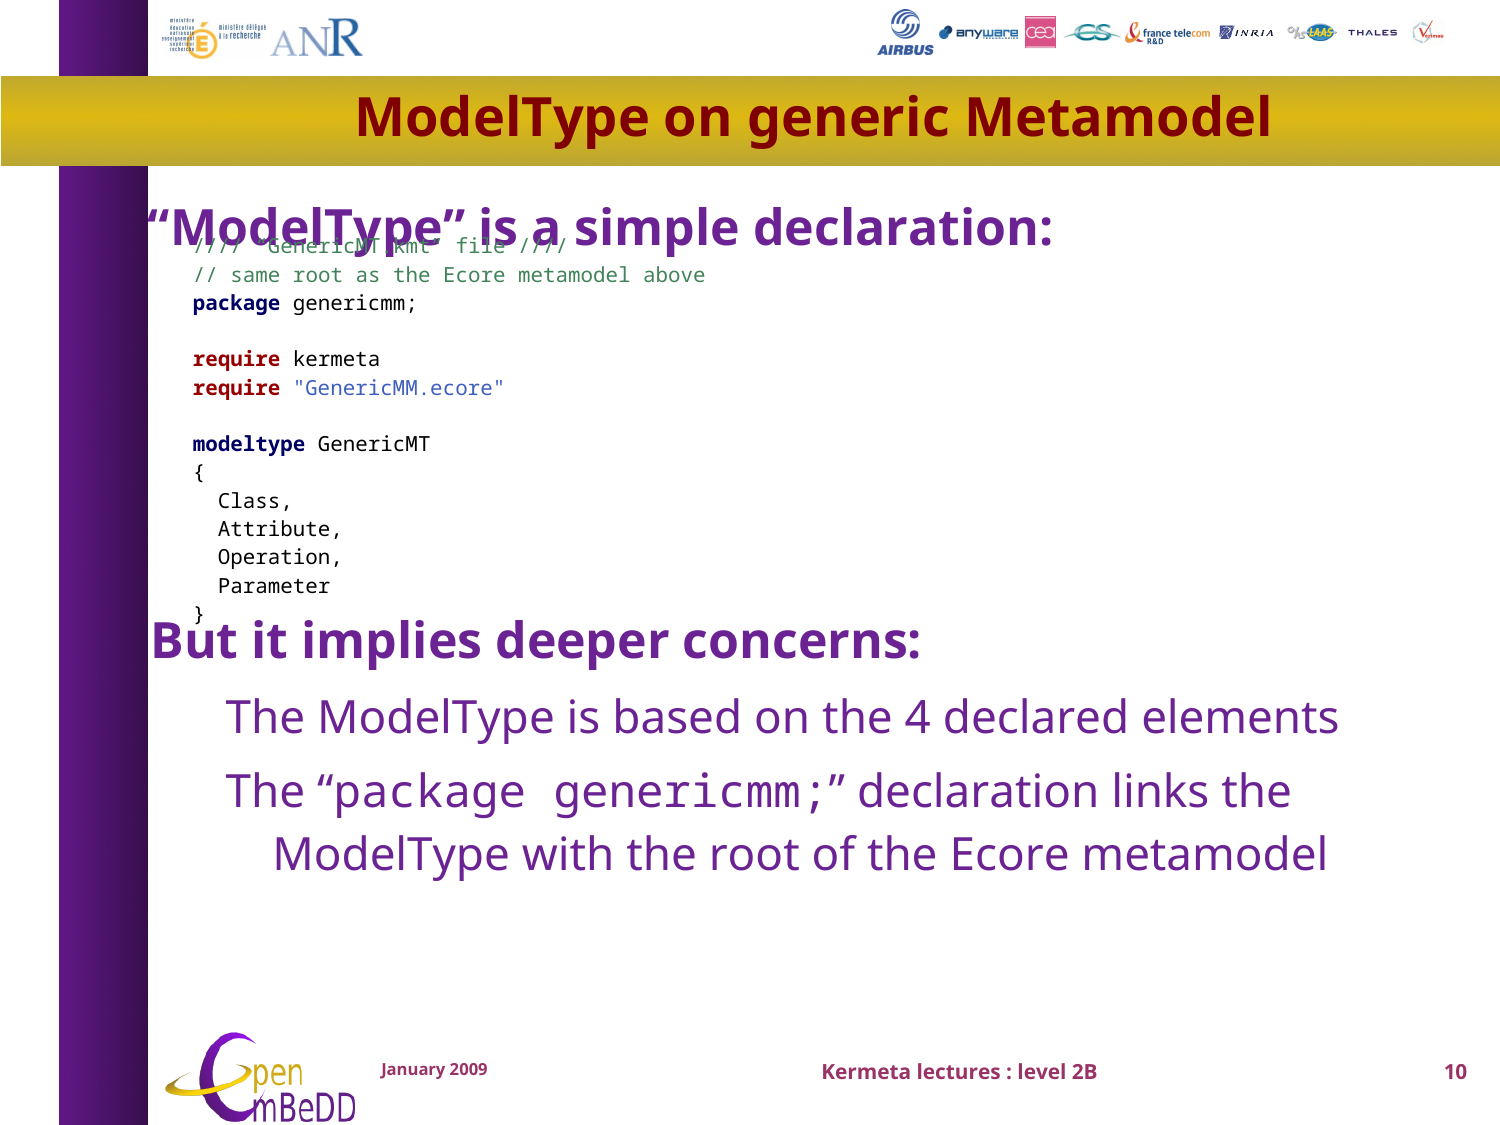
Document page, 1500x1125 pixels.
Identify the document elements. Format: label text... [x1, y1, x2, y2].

list But it implies deeper concerns: The ModelType is based on the 4 declared elements The “package genericmm;” declaration links the ModelType with the root of the Ecore metamodel [150, 604, 1491, 849]
picture [1, 0, 1500, 1125]
title ModelType on generic Metamodel [147, 66, 1481, 164]
picture [165, 1032, 355, 1122]
list “ModelType” is a simple declaration: [147, 191, 1488, 250]
text_box //// “GenericMT.kmt” file //// // same root as the Ecore metamodel above package genericmm; require kermeta require "GenericMM.ecore" modeltype GenericMT { Class, Attribute, Operation, Parameter } [178, 252, 936, 604]
picture [877, 9, 1445, 55]
picture [270, 18, 363, 57]
picture [162, 18, 266, 59]
